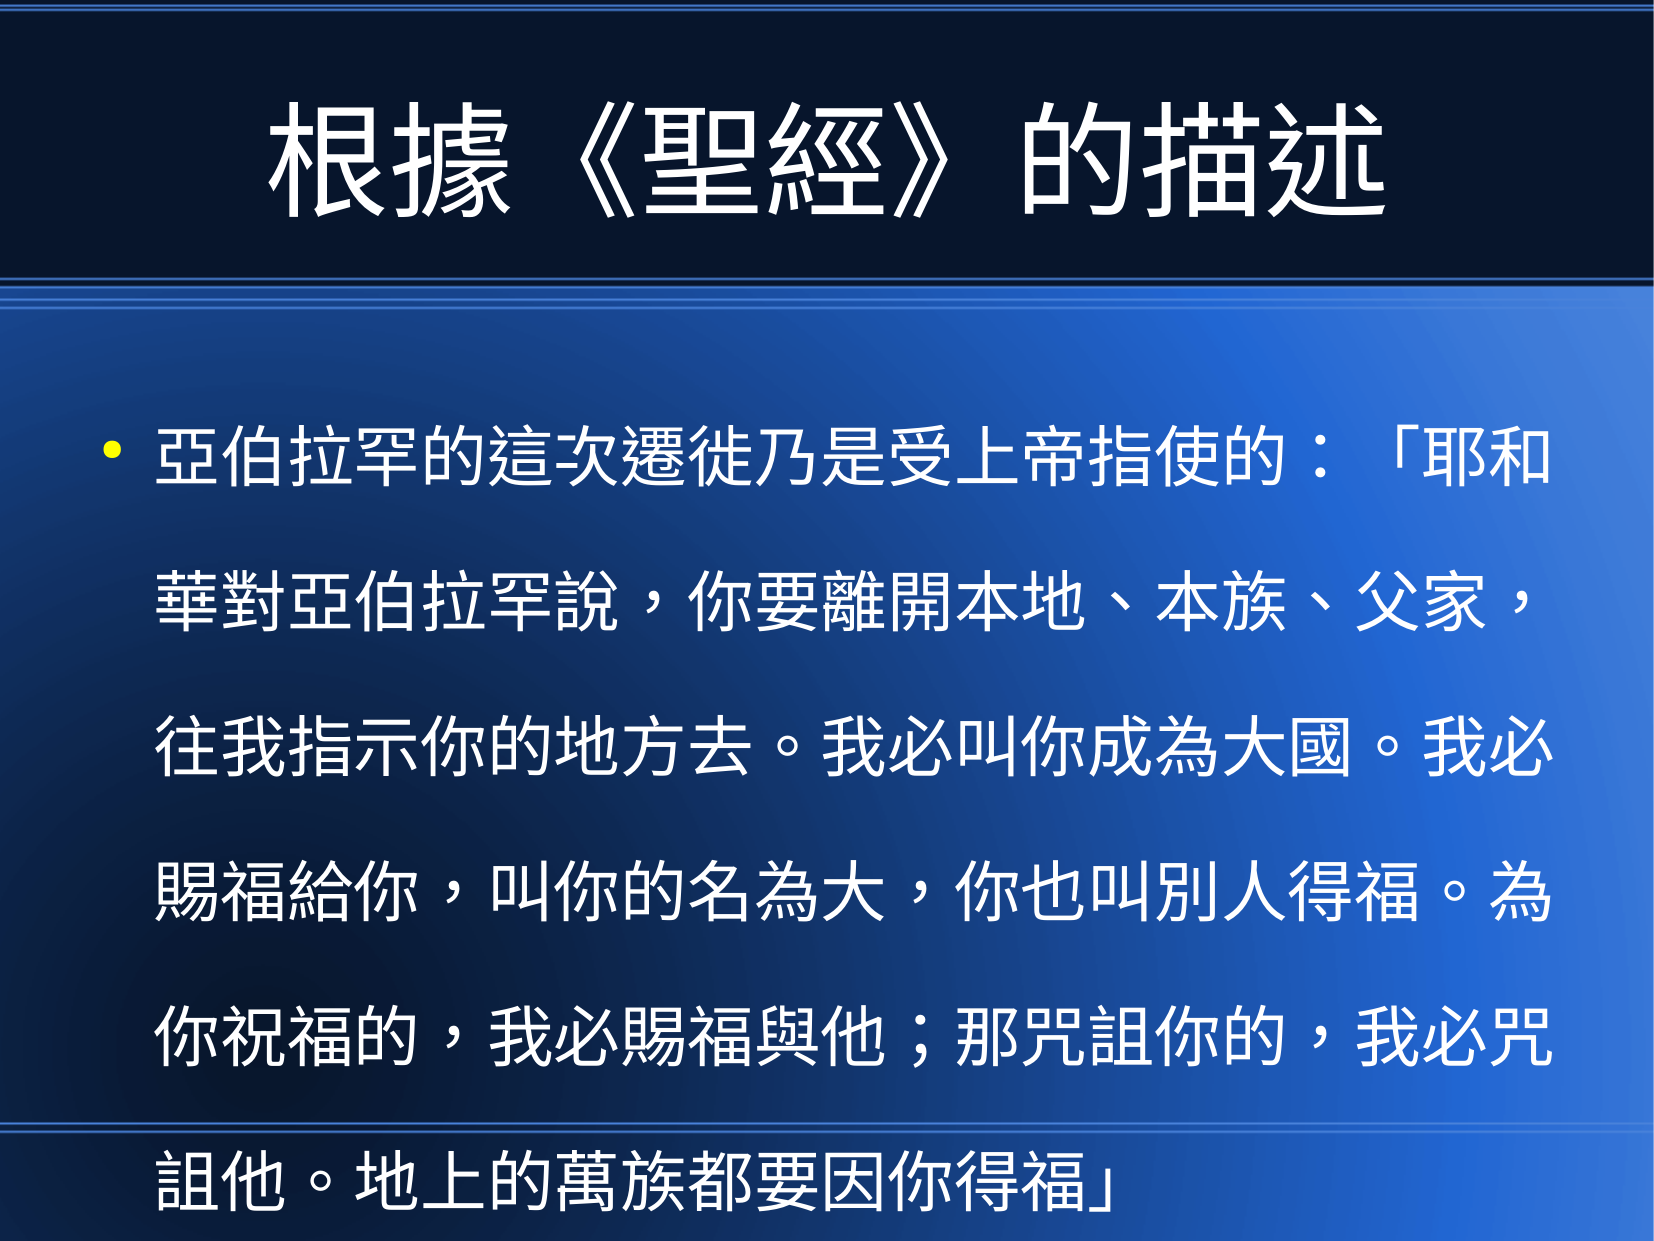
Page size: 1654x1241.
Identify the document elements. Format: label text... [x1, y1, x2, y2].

picture [0, 0, 1654, 1241]
title 根據《聖經》的描述 [82, 49, 1571, 257]
list 亞伯拉罕的這次遷徙乃是受上帝指使的：「耶和華對亞伯拉罕說，你要離開本地、本族、父家，往我指示你的地方去。我必叫你成為大國。我必賜福給你，叫你的名為大，你也叫別人得福。為你祝福的，我必賜福與他；那咒詛你的，我必咒詛他。地上的萬族都要因你得福」 [82, 355, 1571, 1241]
